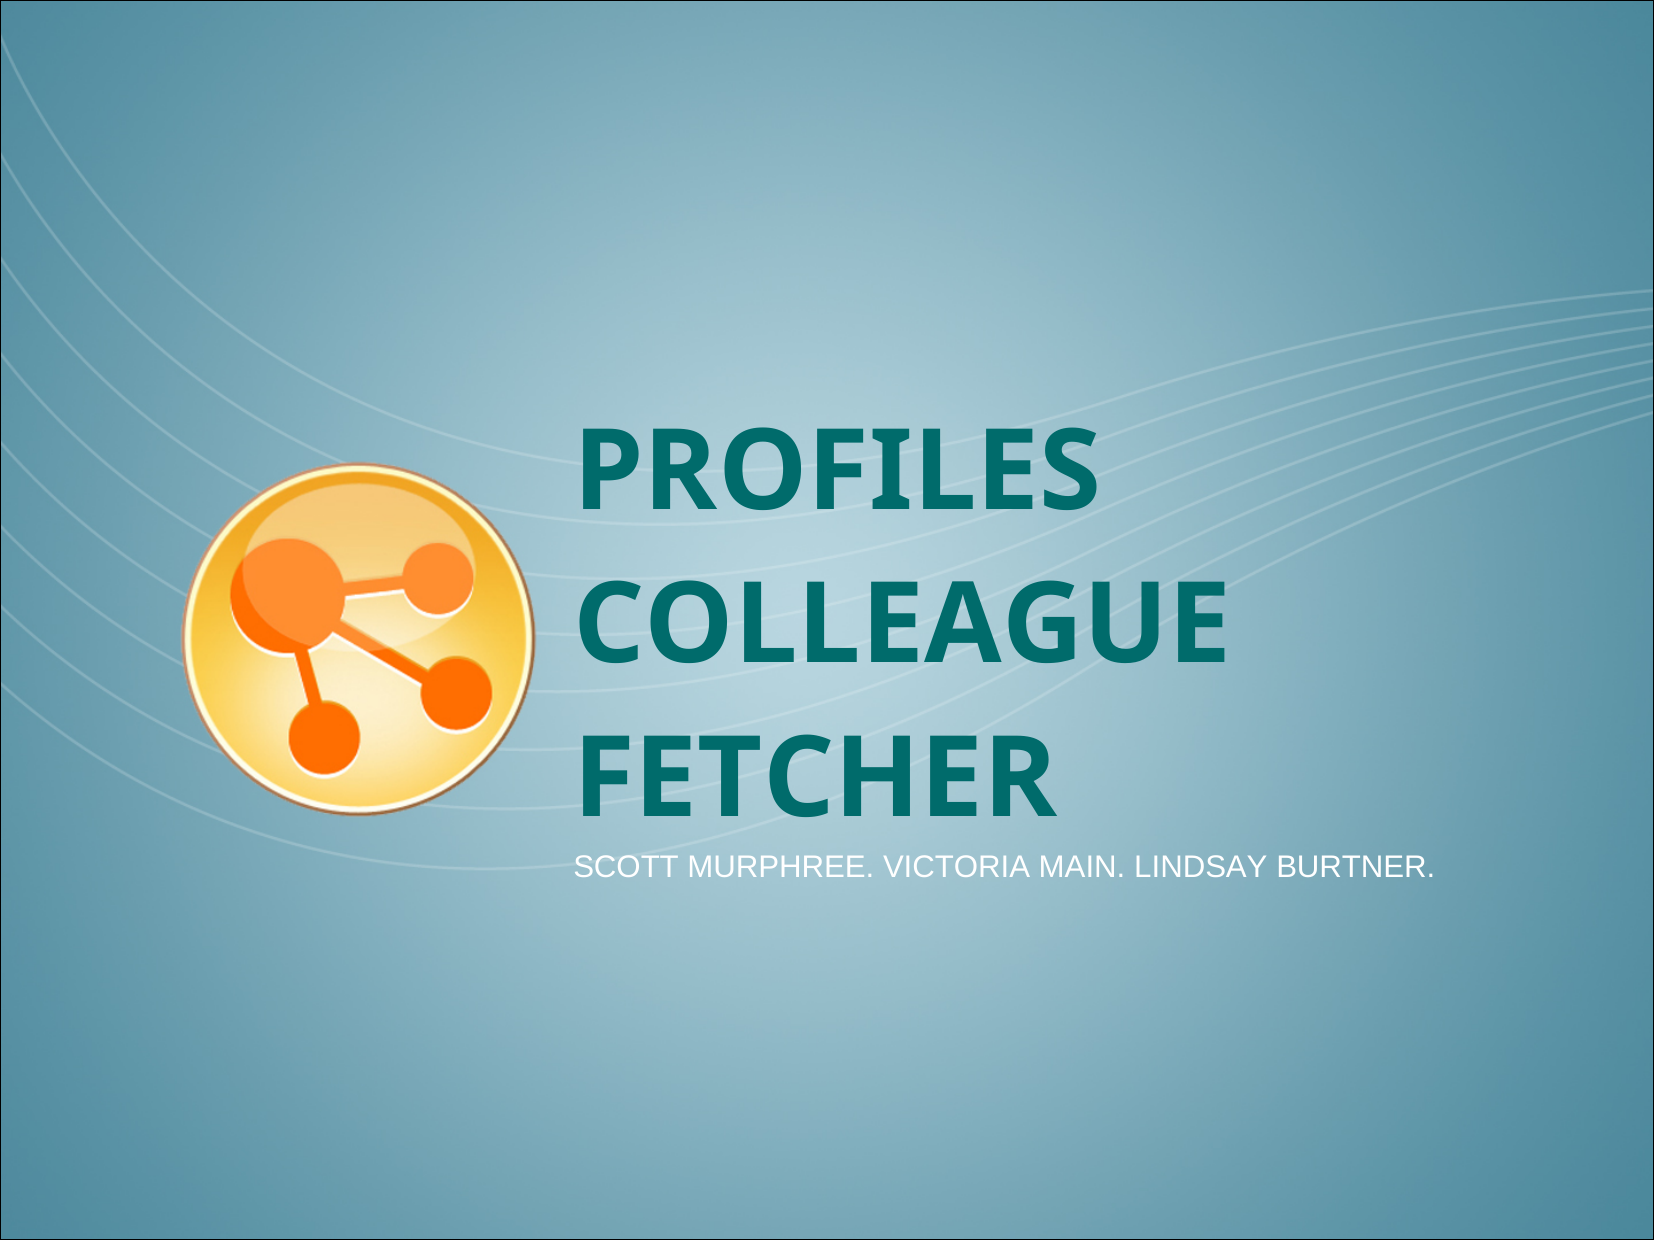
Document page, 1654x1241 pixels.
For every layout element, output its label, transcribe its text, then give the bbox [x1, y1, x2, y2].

picture [1, 1, 1653, 1239]
title PROFILES COLLEAGUE FETCHER SCOTT MURPHREE. VICTORIA MAIN. LINDSAY BURTNER. [573, 382, 1589, 892]
